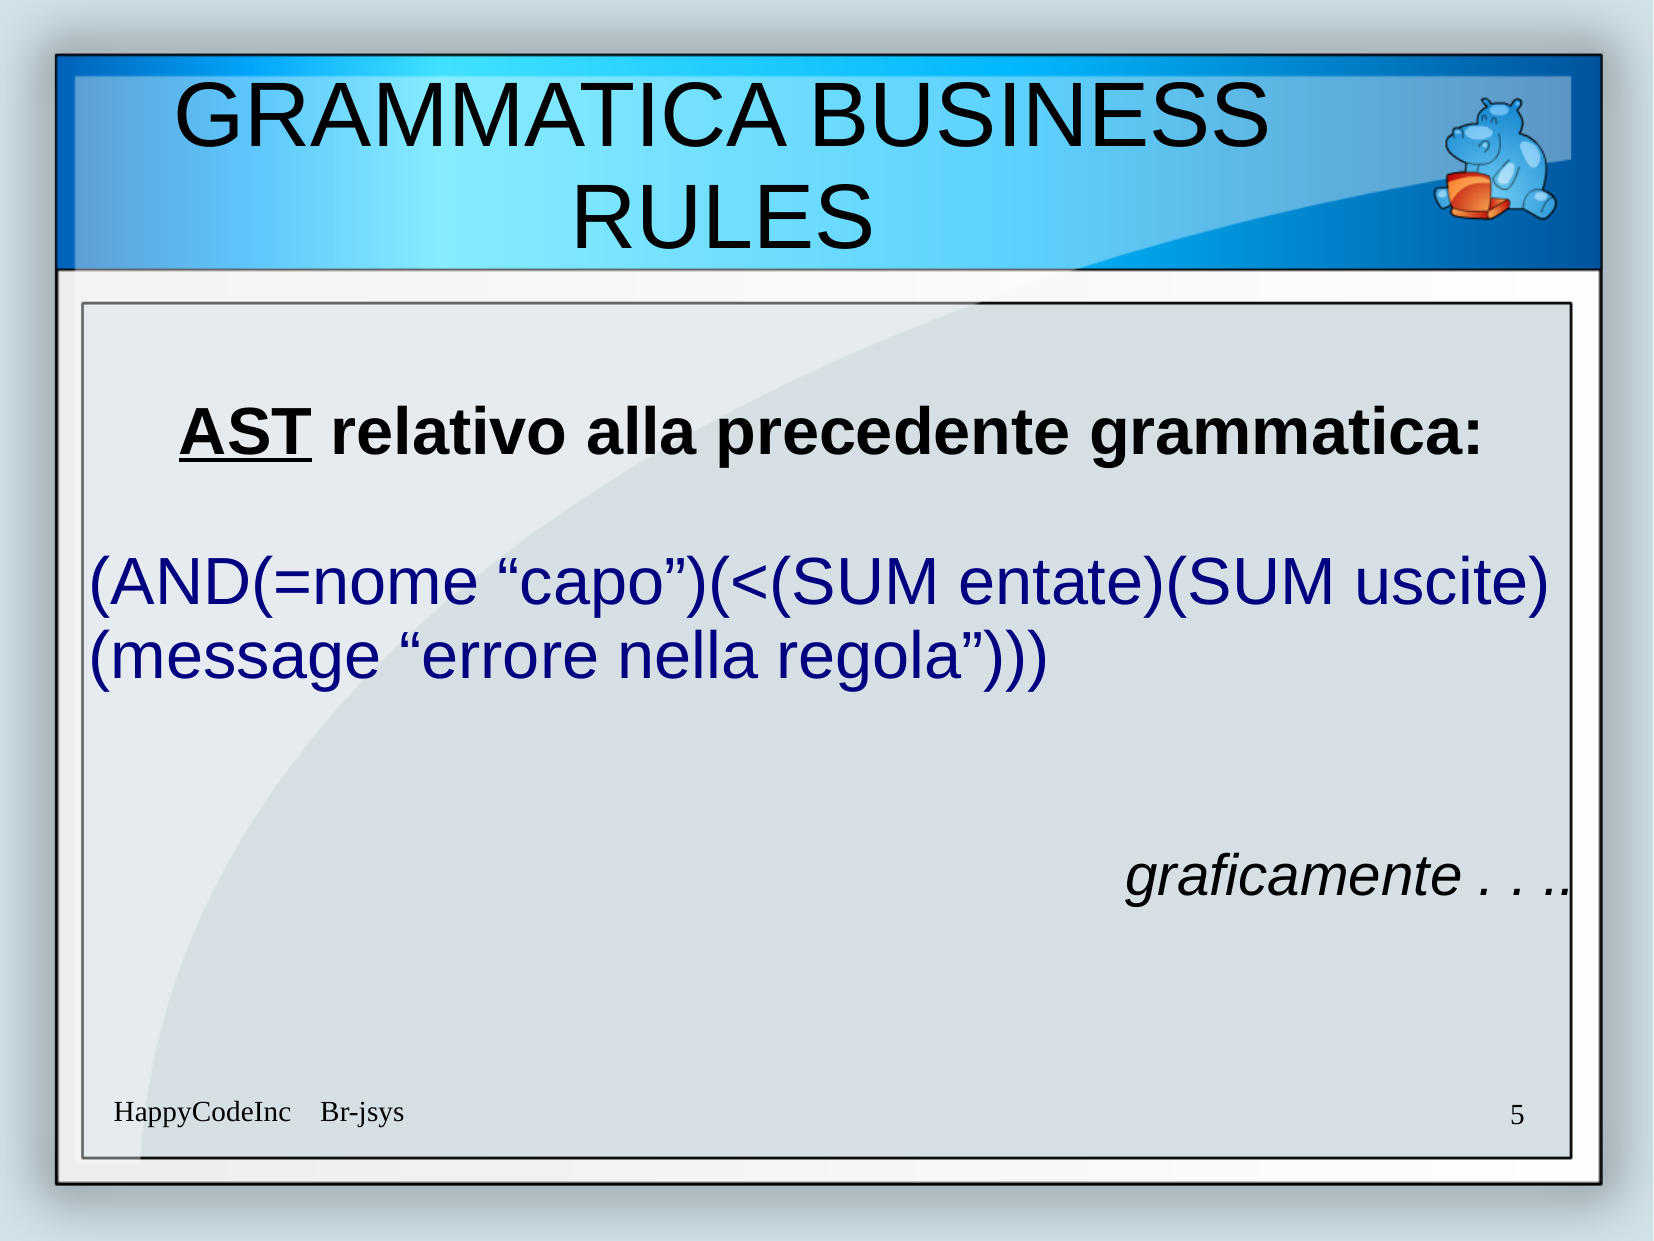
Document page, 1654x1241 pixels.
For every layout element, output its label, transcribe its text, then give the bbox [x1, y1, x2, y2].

subtitle AST relativo alla precedente grammatica: (AND(=nome “capo”)(<(SUM entate)(SUM uscite) (message “errore nella regola”))) graficamente . . .. [88, 299, 1577, 1063]
picture [0, 0, 1654, 1241]
title GRAMMATICA BUSINESS RULES [59, 29, 1388, 302]
